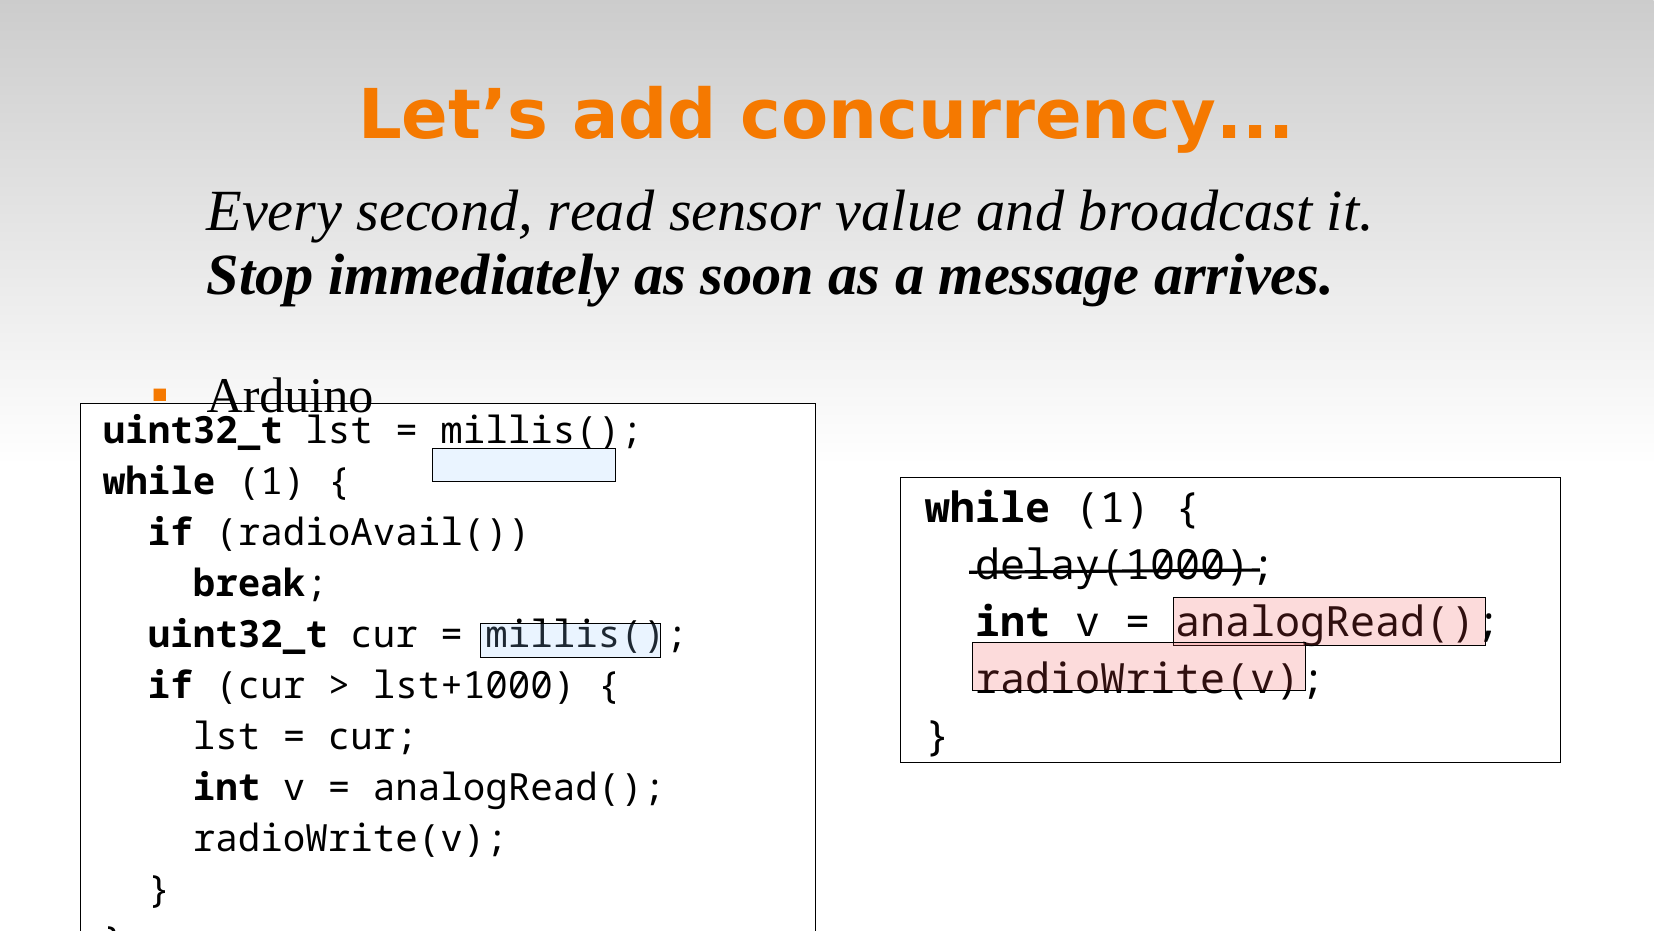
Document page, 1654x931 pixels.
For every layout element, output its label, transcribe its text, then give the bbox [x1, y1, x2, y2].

text_box [480, 623, 661, 658]
text_box [432, 448, 616, 482]
title Let’s add concurrency... [82, 37, 1571, 193]
text_box uint32_t lst = millis(); while (1) { if (radioAvail()) break; uint32_t cur = millis(); if (cur > lst+1000) { lst = cur; int v = analogRead(); radioWrite(v); } } [80, 444, 816, 924]
list Every second, read sensor value and broadcast it. Stop immediately as soon as a message arrives. [82, 177, 1538, 338]
list Arduino [82, 368, 809, 851]
text_box [972, 597, 1486, 691]
text_box while (1) { delay(1000); int v = analogRead(); radioWrite(v); } [900, 499, 1561, 742]
